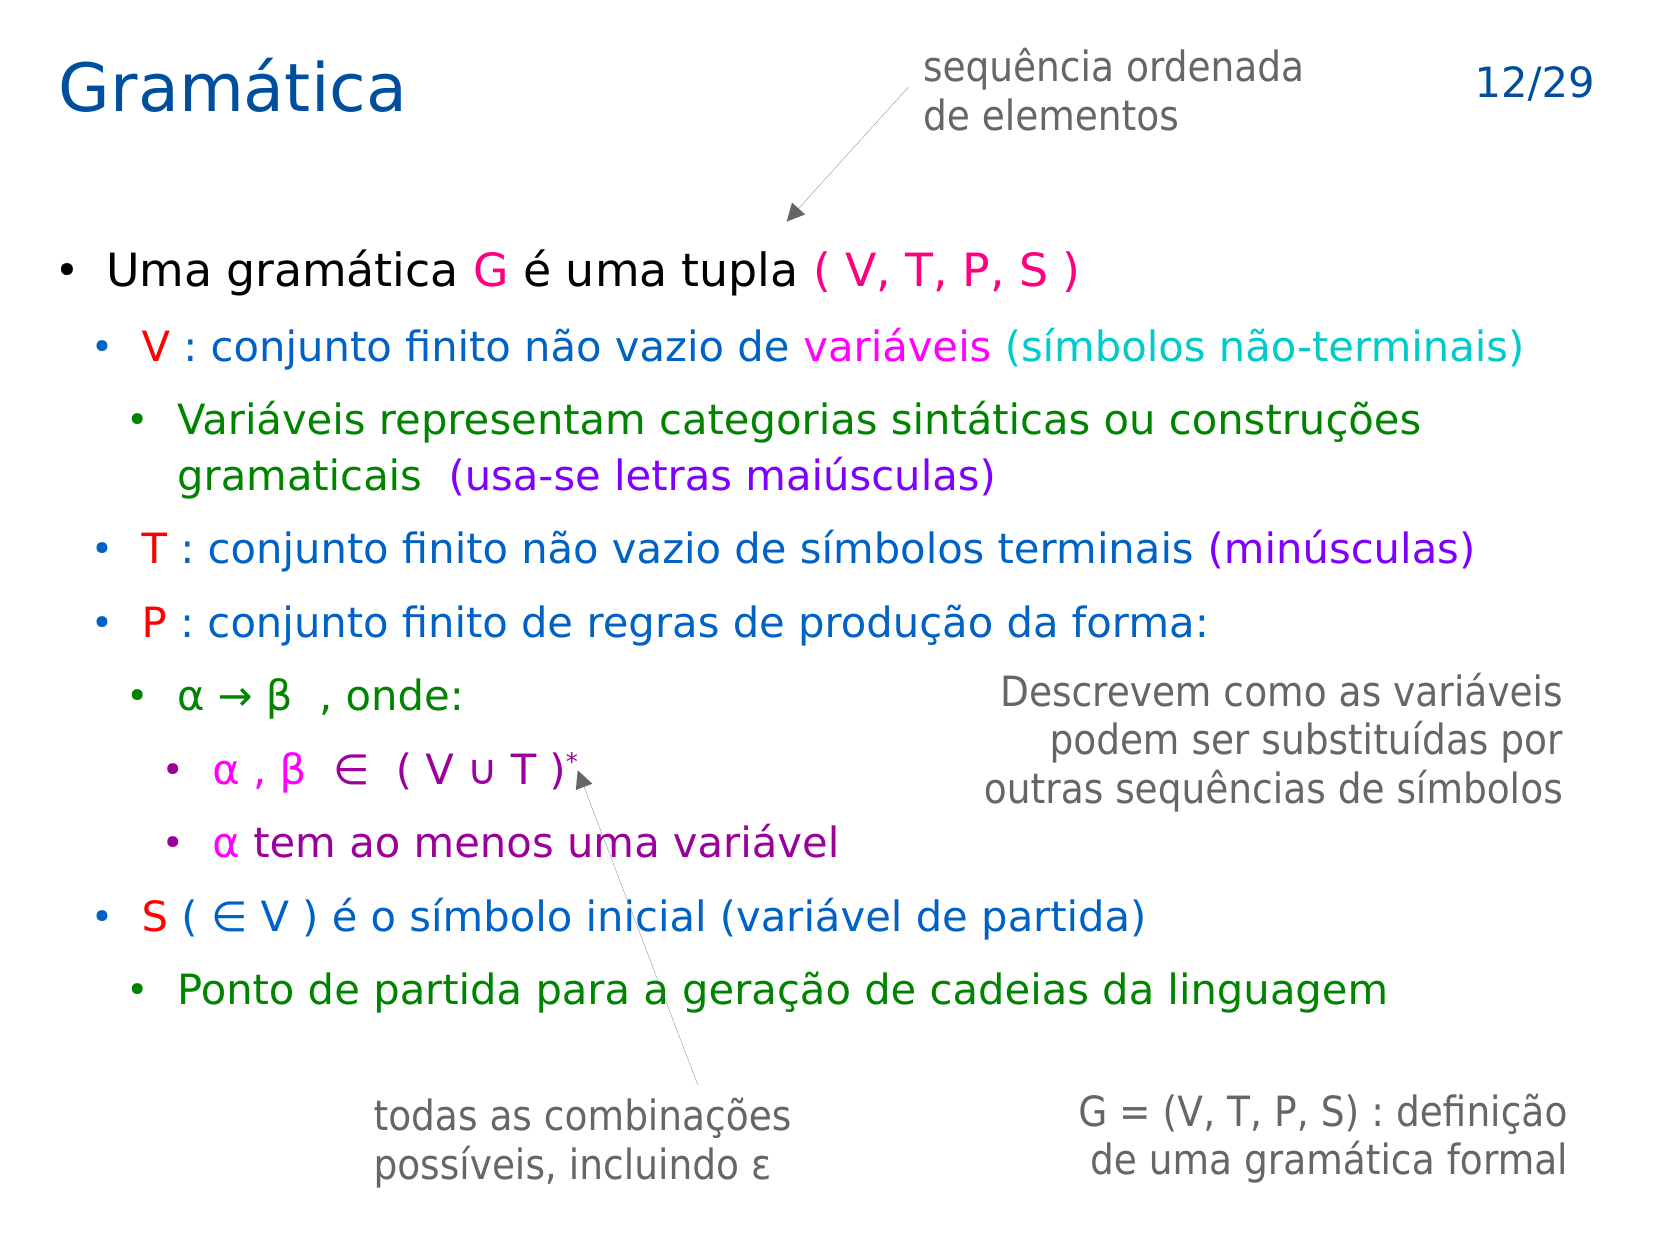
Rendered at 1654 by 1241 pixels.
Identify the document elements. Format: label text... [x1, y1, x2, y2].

text_box todas as combinações possíveis, incluindo ε [358, 1084, 818, 1197]
text_box sequência ordenada de elementos [908, 35, 1336, 148]
text_box Descrevem como as variáveis podem ser substituídas por outras sequências de símbolos [937, 660, 1578, 829]
list Uma gramática G é uma tupla ( V, T, P, S ) V : conjunto finito não vazio de variáveis (símbolos não-terminais) Variáveis representam categorias sintáticas ou construções gramaticais (usa-se letras maiúsculas) T : conjunto finito não vazio de símbolos terminais (minúsculas) P : conjunto finito de regras de produção da forma: α → β , onde: α , β ∈ ( V ∪ T )* α tem ao menos uma variável S ( ∈ V ) é o símbolo inicial (variável de partida) Ponto de partida para a geração de cadeias da linguagem [59, 236, 1595, 1211]
text_box G = (V, T, P, S) : definição de uma gramática formal [1032, 1080, 1583, 1192]
title Gramática [855, 89, 908, 148]
title Gramática [59, 29, 1625, 148]
